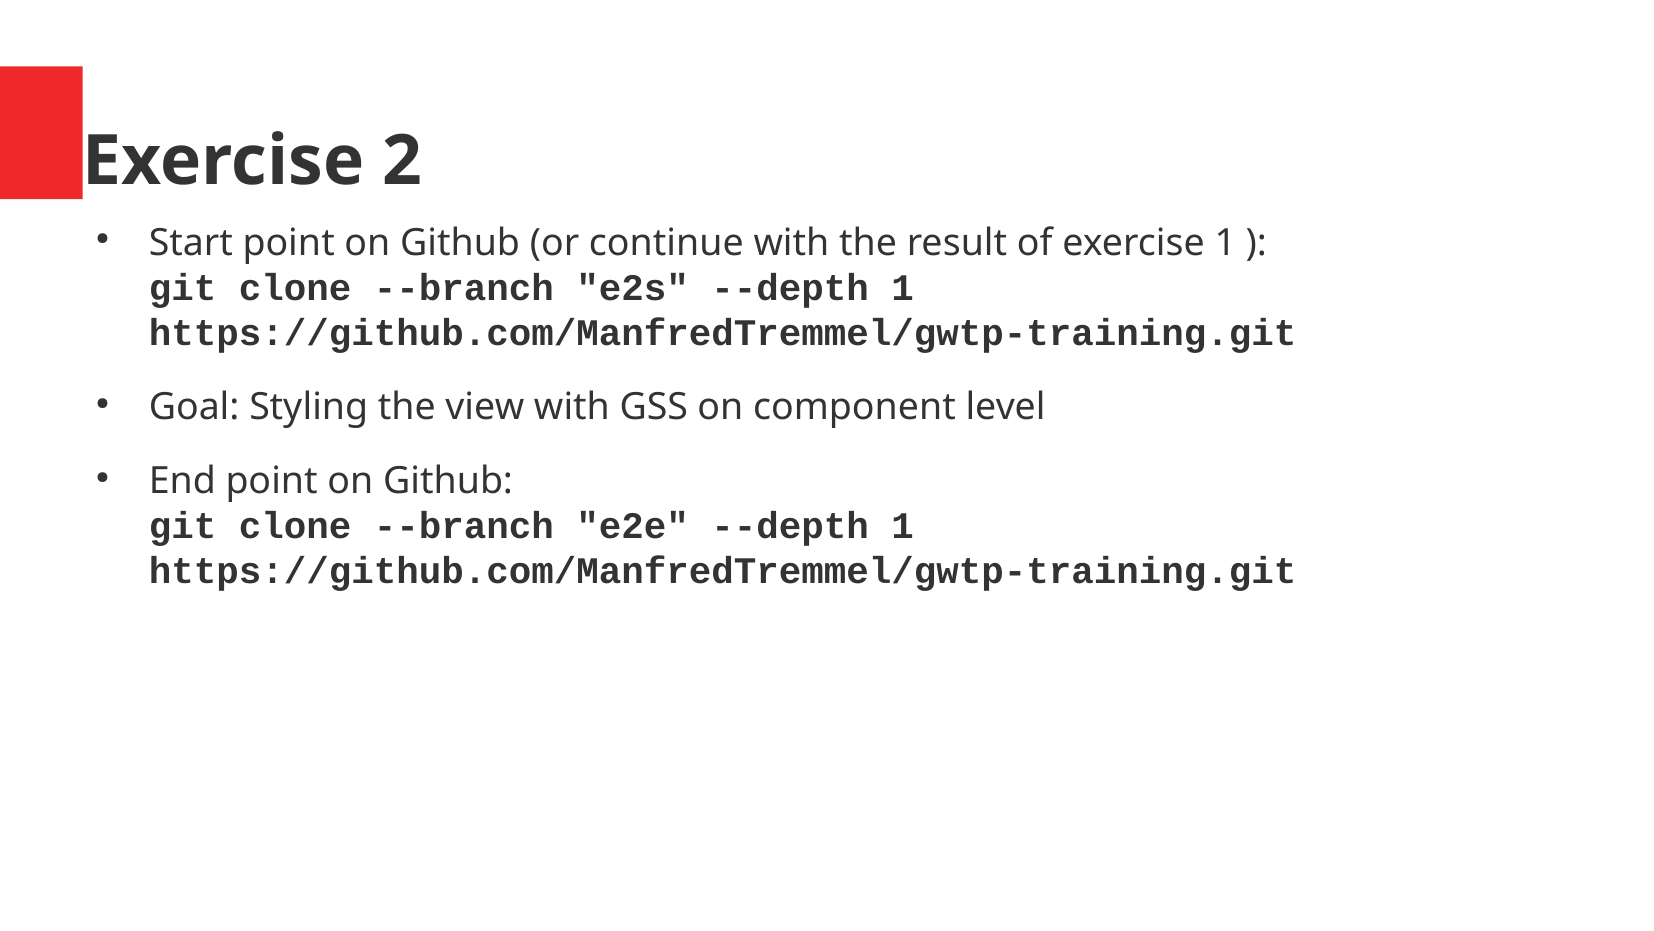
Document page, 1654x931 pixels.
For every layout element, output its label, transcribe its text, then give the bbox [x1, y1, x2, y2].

list Start point on Github (or continue with the result of exercise 1 ): git clone --branch "e2s" --depth 1 https://github.com/ManfredTremmel/gwtp-training.git Goal: Styling the view with GSS on component level End point on Github: git clone --branch "e2e" --depth 1 https://github.com/ManfredTremmel/gwtp-training.git [78, 217, 1567, 875]
title Exercise 2 [82, 33, 1571, 196]
